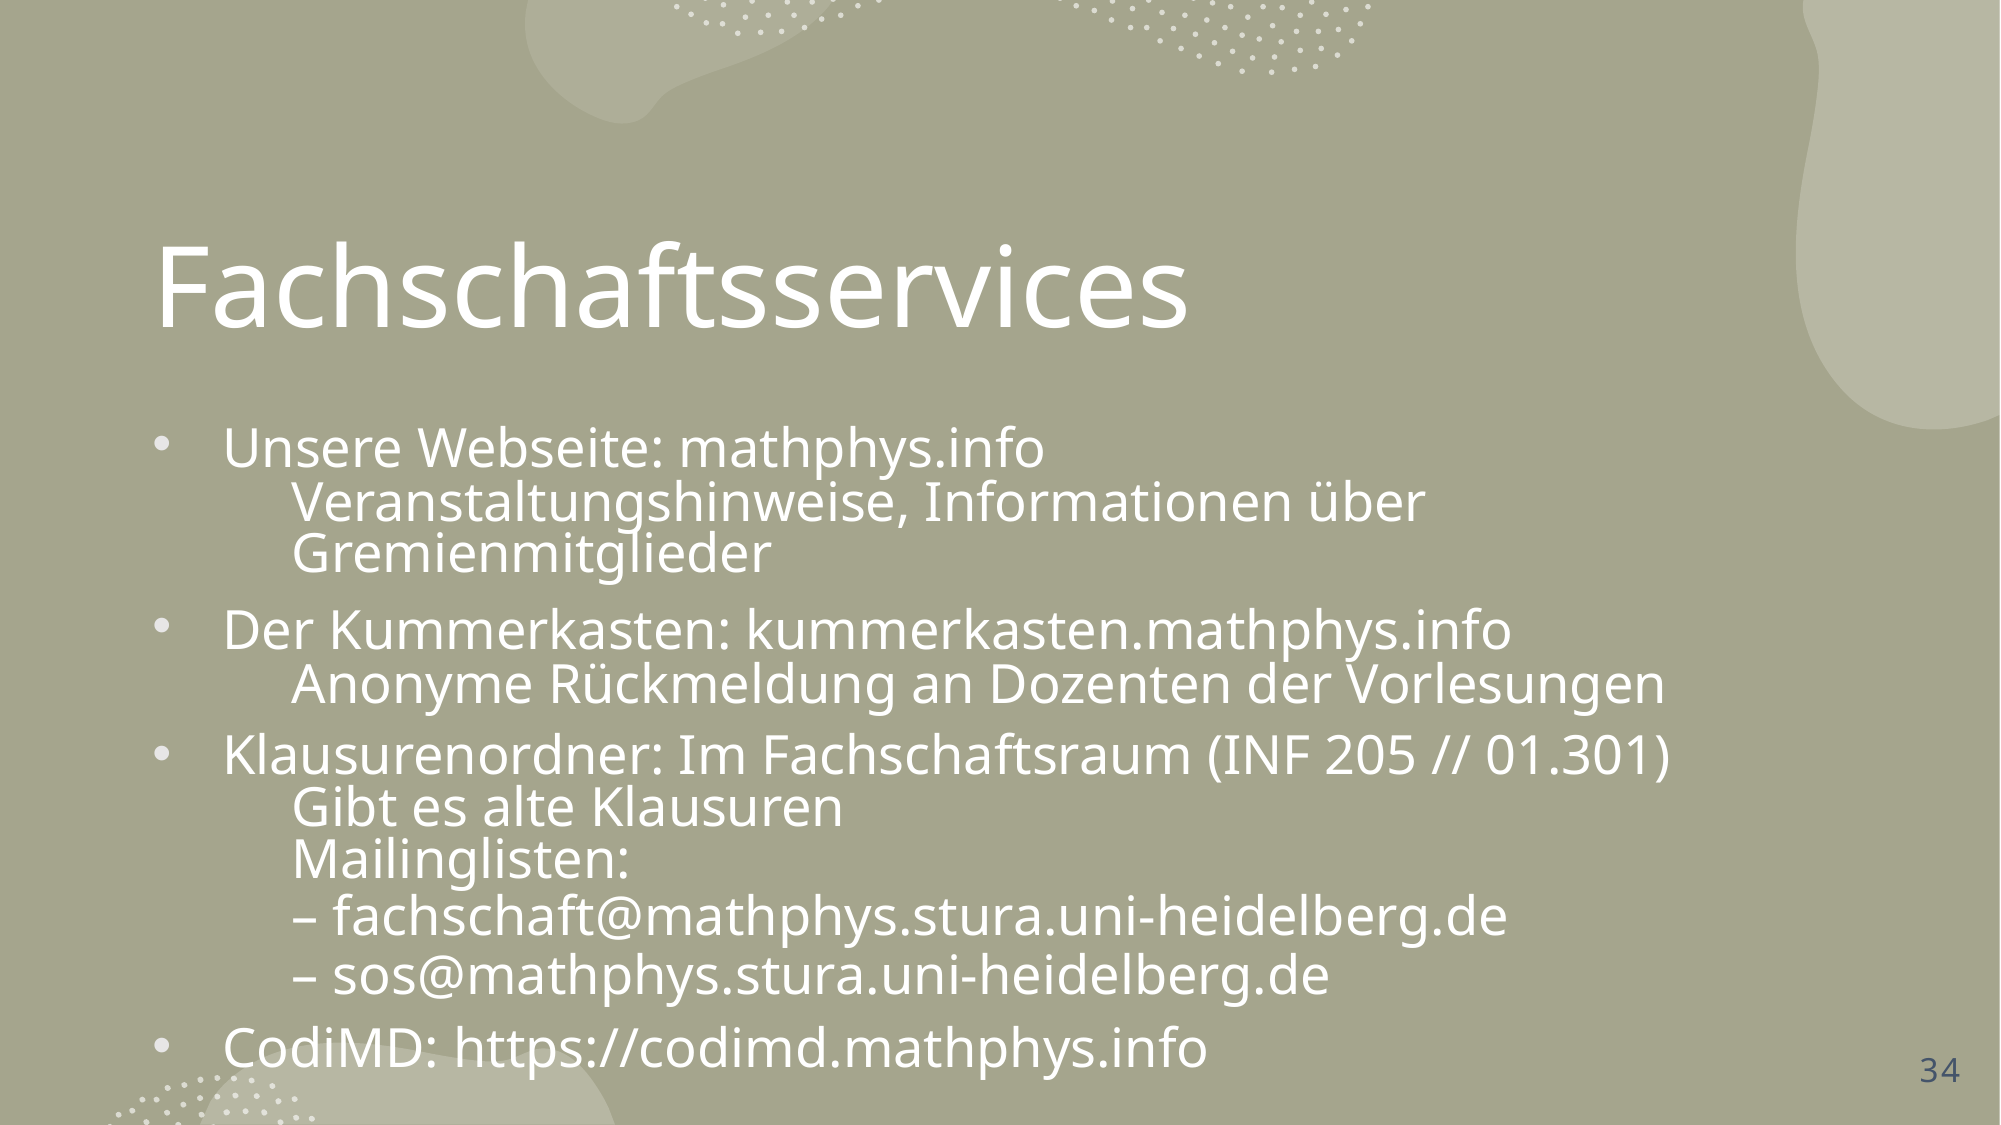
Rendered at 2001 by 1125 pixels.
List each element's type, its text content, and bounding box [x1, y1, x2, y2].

title Fachschaftsservices [137, 182, 1863, 400]
list Unsere Webseite: mathphys.info Veranstaltungshinweise, Informationen über Gremienmitglieder Der Kummerkasten: kummerkasten.mathphys.info Anonyme Rückmeldung an Dozenten der Vorlesungen Klausurenordner: Im Fachschaftsraum (INF 205 // 01.301) Gibt es alte Klausuren Mailinglisten: – fachschaft@mathphys.stura.uni-heidelberg.de – sos@mathphys.stura.uni-heidelberg.de CodiMD: https://codimd.mathphys.info [137, 413, 1863, 1086]
text_box [1887, 1019, 1993, 1125]
